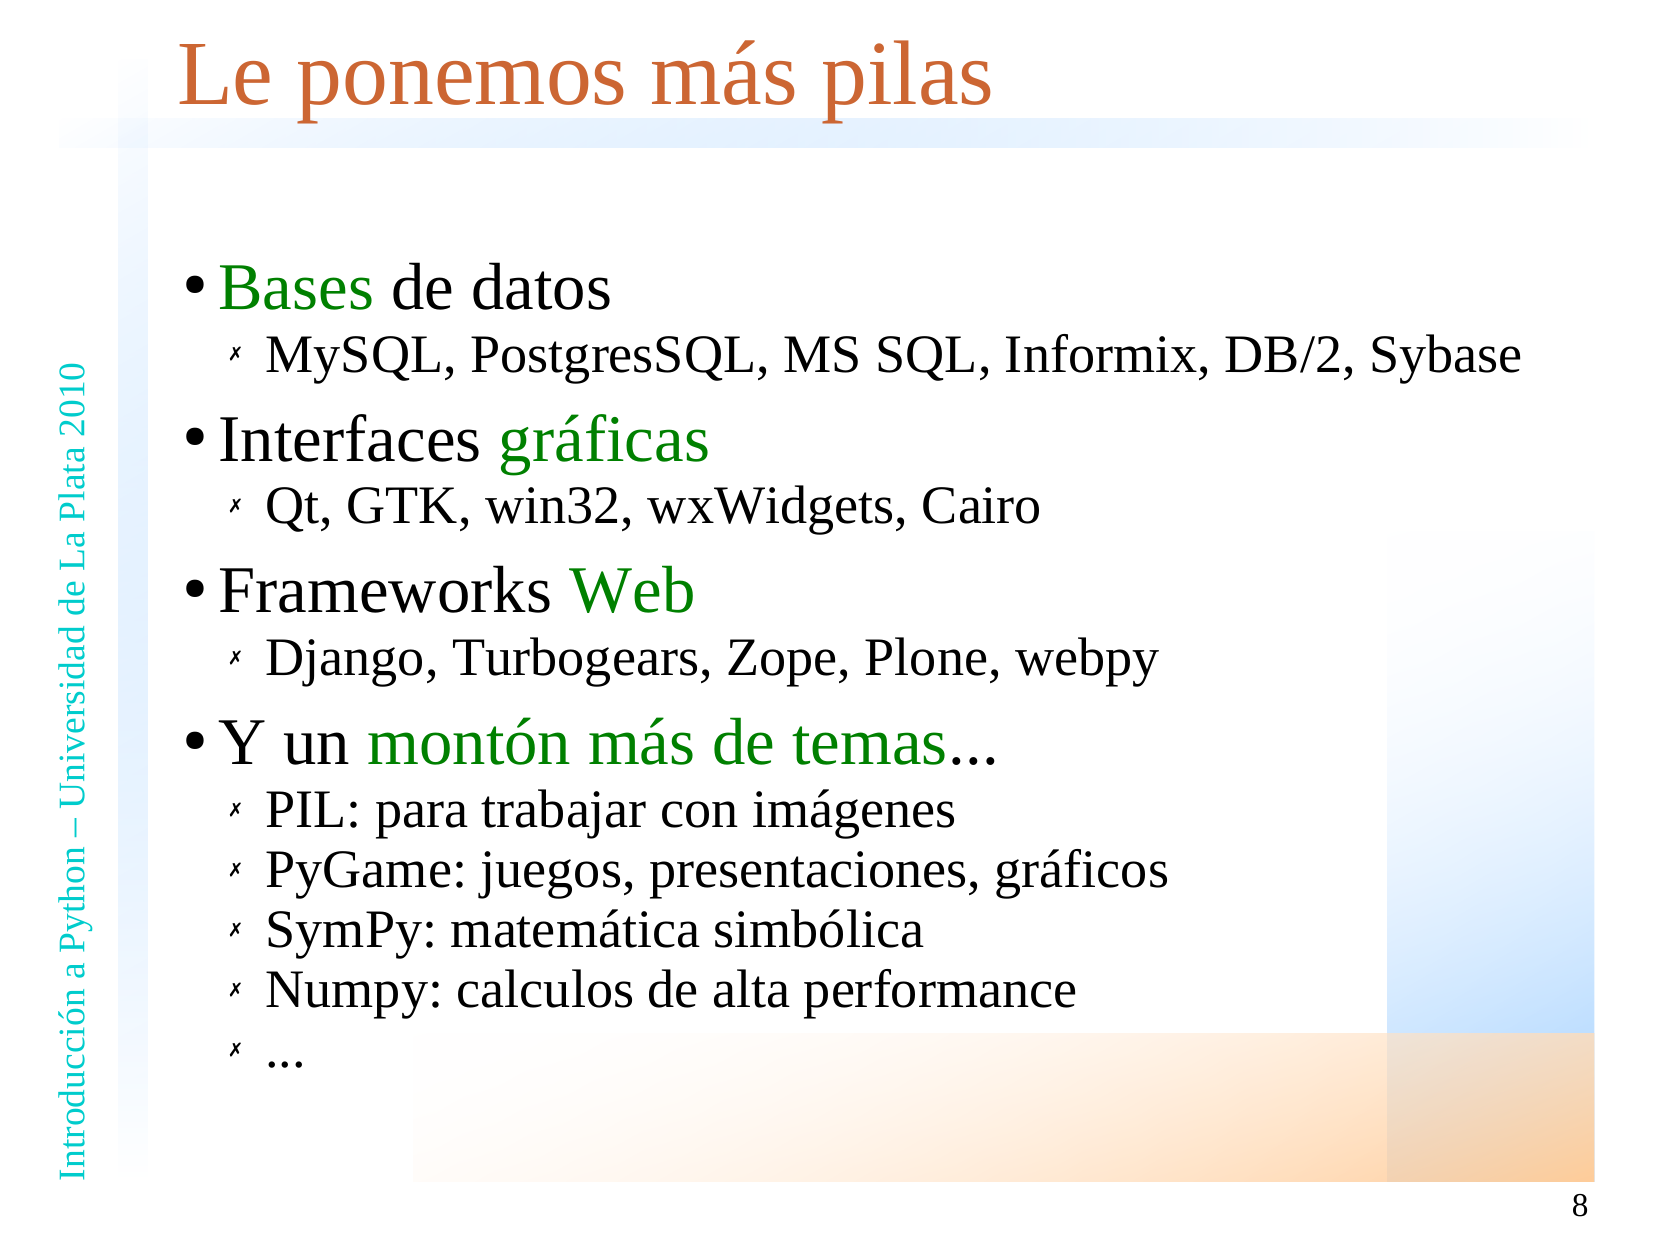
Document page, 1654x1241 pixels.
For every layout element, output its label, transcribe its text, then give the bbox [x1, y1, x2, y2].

subtitle Bases de datos MySQL, PostgresSQL, MS SQL, Informix, DB/2, Sybase Interfaces gráficas Qt, GTK, win32, wxWidgets, Cairo Frameworks Web Django, Turbogears, Zope, Plone, webpy Y un montón más de temas... PIL: para trabajar con imágenes PyGame: juegos, presentaciones, gráficos SymPy: matemática simbólica Numpy: calculos de alta performance ... [147, 147, 1595, 1182]
title Le ponemos más pilas [177, 0, 1595, 147]
